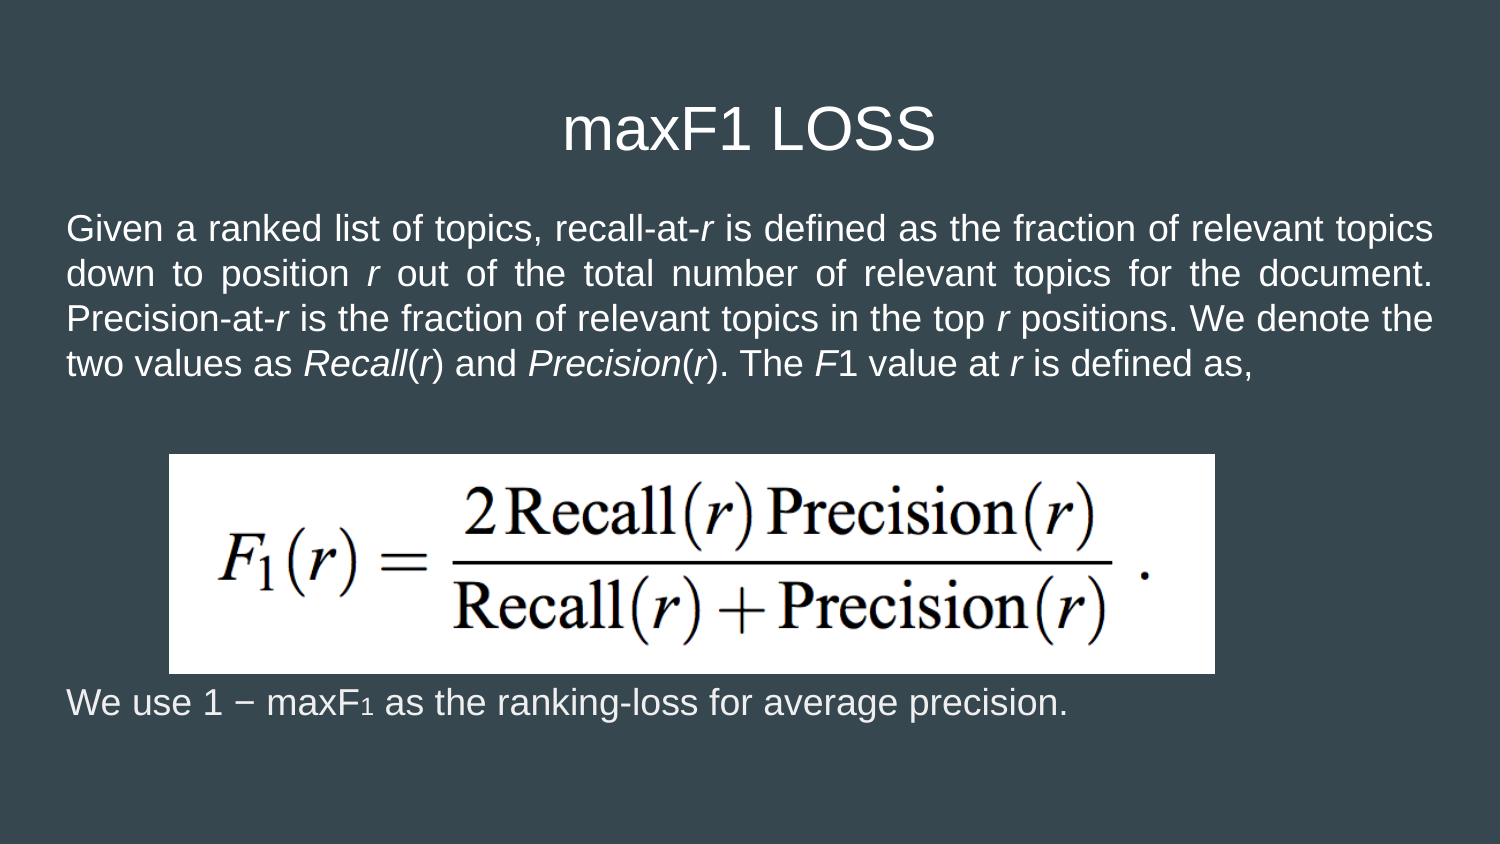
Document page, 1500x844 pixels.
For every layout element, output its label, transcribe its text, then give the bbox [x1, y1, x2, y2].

picture [169, 454, 1215, 674]
title maxF1 LOSS [51, 72, 1449, 167]
list Given a ranked list of topics, recall-at-r is defined as the fraction of relevant topics down to position r out of the total number of relevant topics for the document. Precision-at-r is the fraction of relevant topics in the top r positions. We denote the two values as Recall(r) and Precision(r). The F1 value at r is defined as, We use 1 − maxF1 as the ranking-loss for average precision. [51, 189, 1449, 750]
